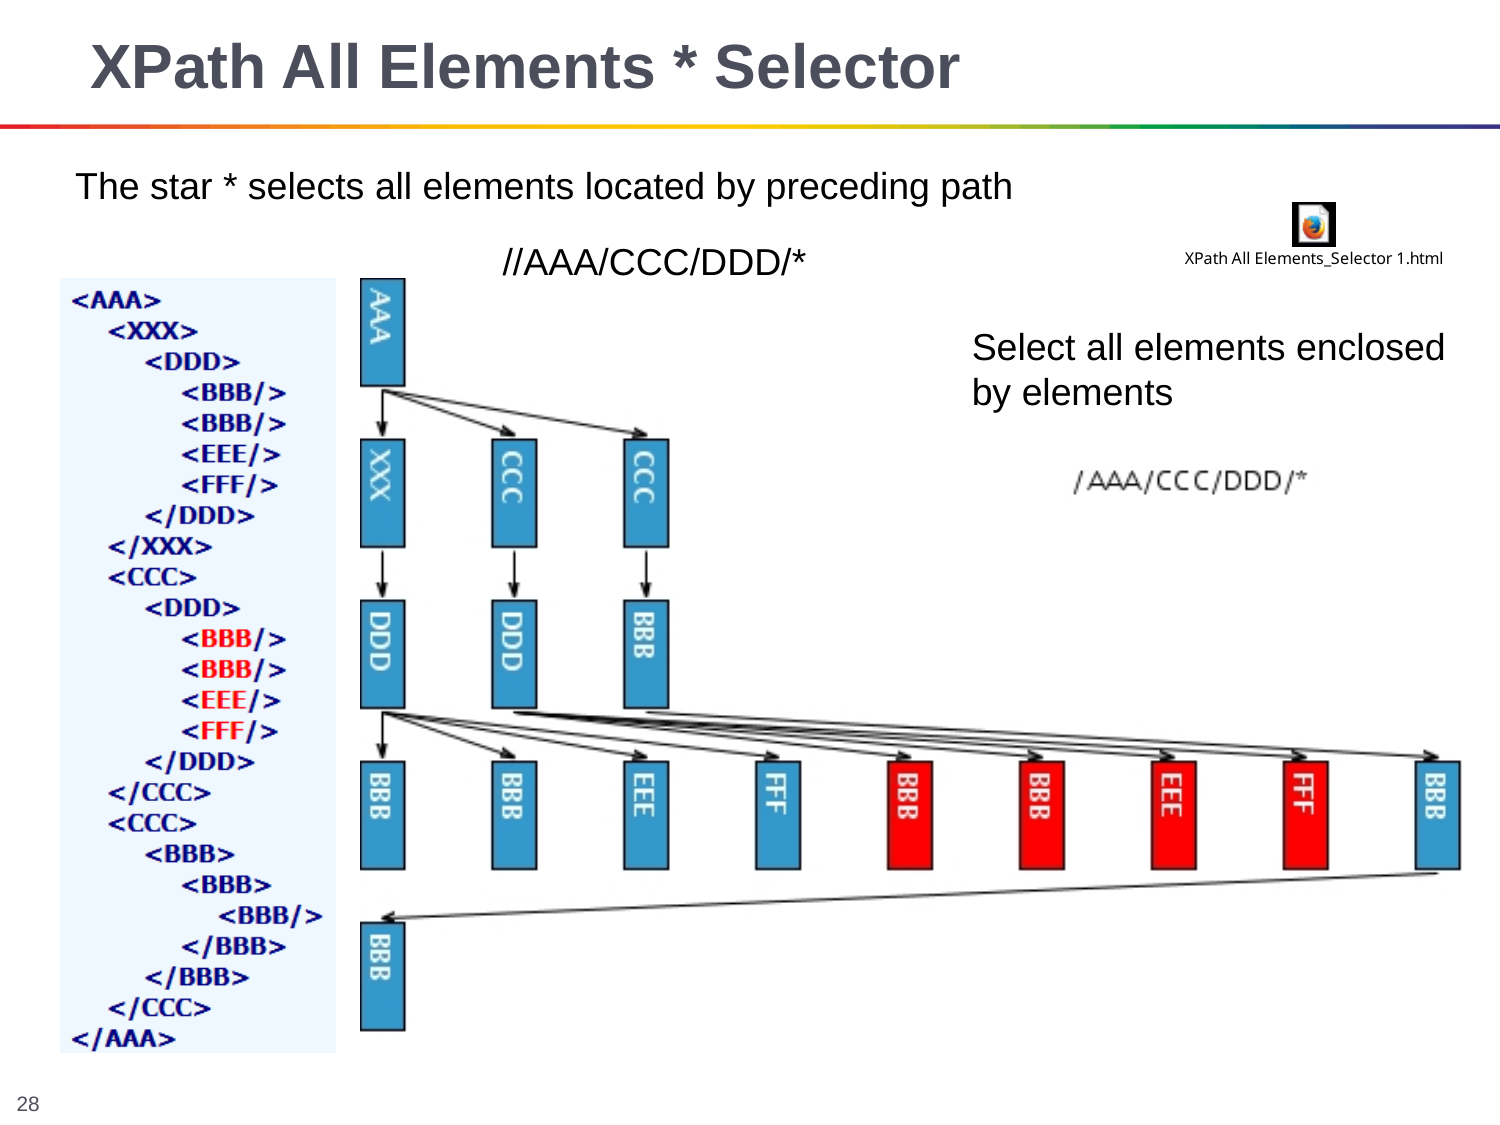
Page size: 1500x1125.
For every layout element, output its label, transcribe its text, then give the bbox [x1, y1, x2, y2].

title XPath All Elements * Selector [75, 17, 1425, 109]
text_box The star * selects all elements located by preceding path [60, 154, 1108, 215]
text_box Select all elements enclosed by elements [957, 315, 1468, 421]
chart [1159, 202, 1468, 275]
picture [60, 278, 336, 1053]
text_box //AAA/CCC/DDD/* [487, 230, 822, 290]
picture [360, 278, 1468, 1034]
